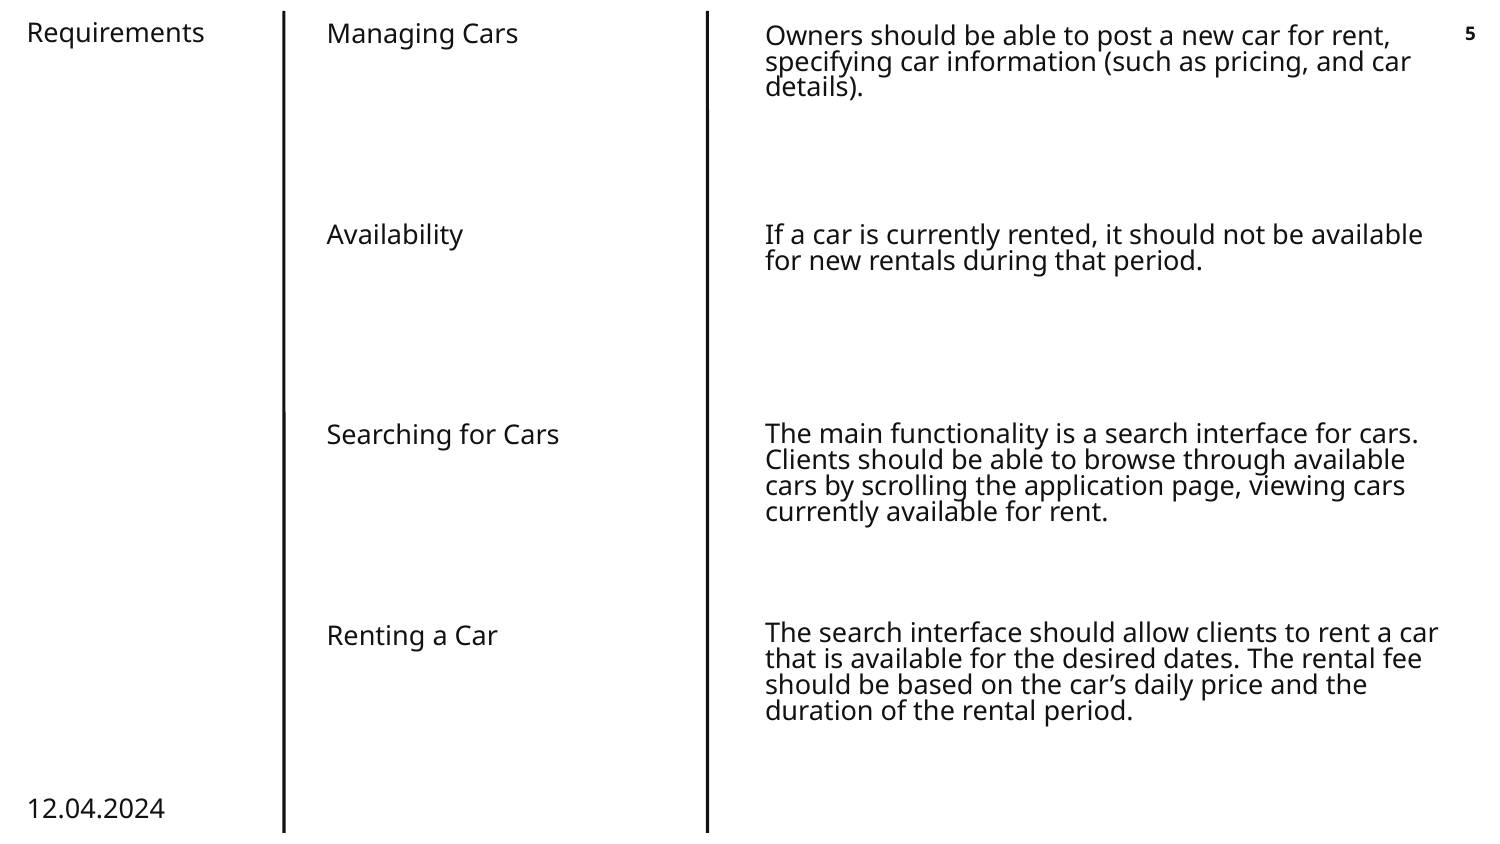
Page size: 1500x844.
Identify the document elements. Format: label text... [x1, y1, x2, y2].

subtitle Availability [311, 208, 704, 379]
subtitle Renting a Car [311, 609, 685, 779]
list 12.04.2024 [11, 782, 264, 833]
list If a car is currently rented, it should not be available for new rentals during that period. [750, 208, 1464, 379]
list The search interface should allow clients to rent a car that is available for the desired dates. The rental fee should be based on the car’s daily price and the duration of the rental period. [750, 606, 1464, 777]
subtitle Managing Cars [311, 8, 685, 178]
list Owners should be able to post a new car for rent, specifying car information (such as pricing, and car details). [750, 9, 1464, 179]
slide_number <number> [1400, 6, 1491, 72]
list The main functionality is a search interface for cars. Clients should be able to browse through available cars by scrolling the application page, viewing cars currently available for rent. [750, 407, 1464, 578]
subtitle Searching for Cars [311, 408, 685, 579]
list Requirements [11, 6, 264, 58]
